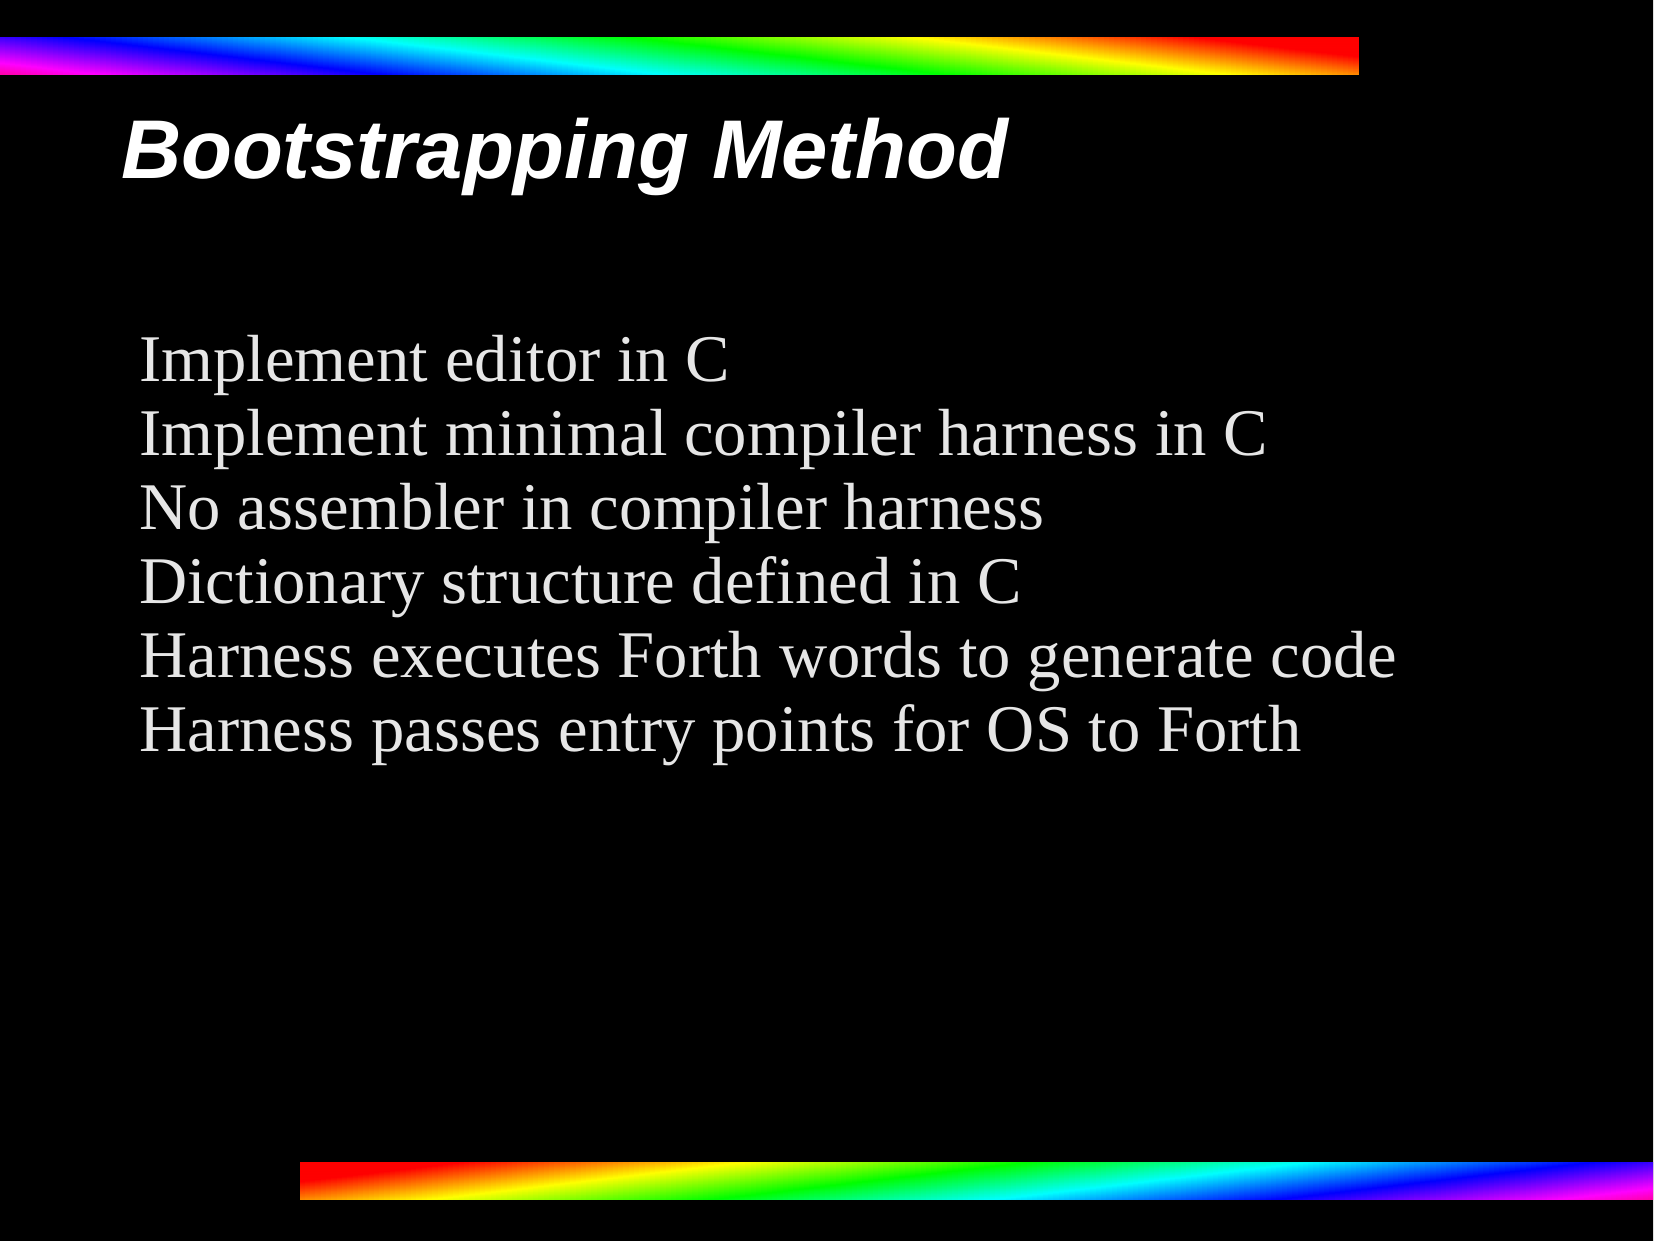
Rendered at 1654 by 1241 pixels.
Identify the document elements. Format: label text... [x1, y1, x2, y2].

picture [0, 0, 1654, 1241]
title Bootstrapping Method [121, 46, 1534, 254]
list Implement editor in C Implement minimal compiler harness in C No assembler in compiler harness Dictionary structure defined in C Harness executes Forth words to generate code Harness passes entry points for OS to Forth [121, 322, 1561, 1133]
